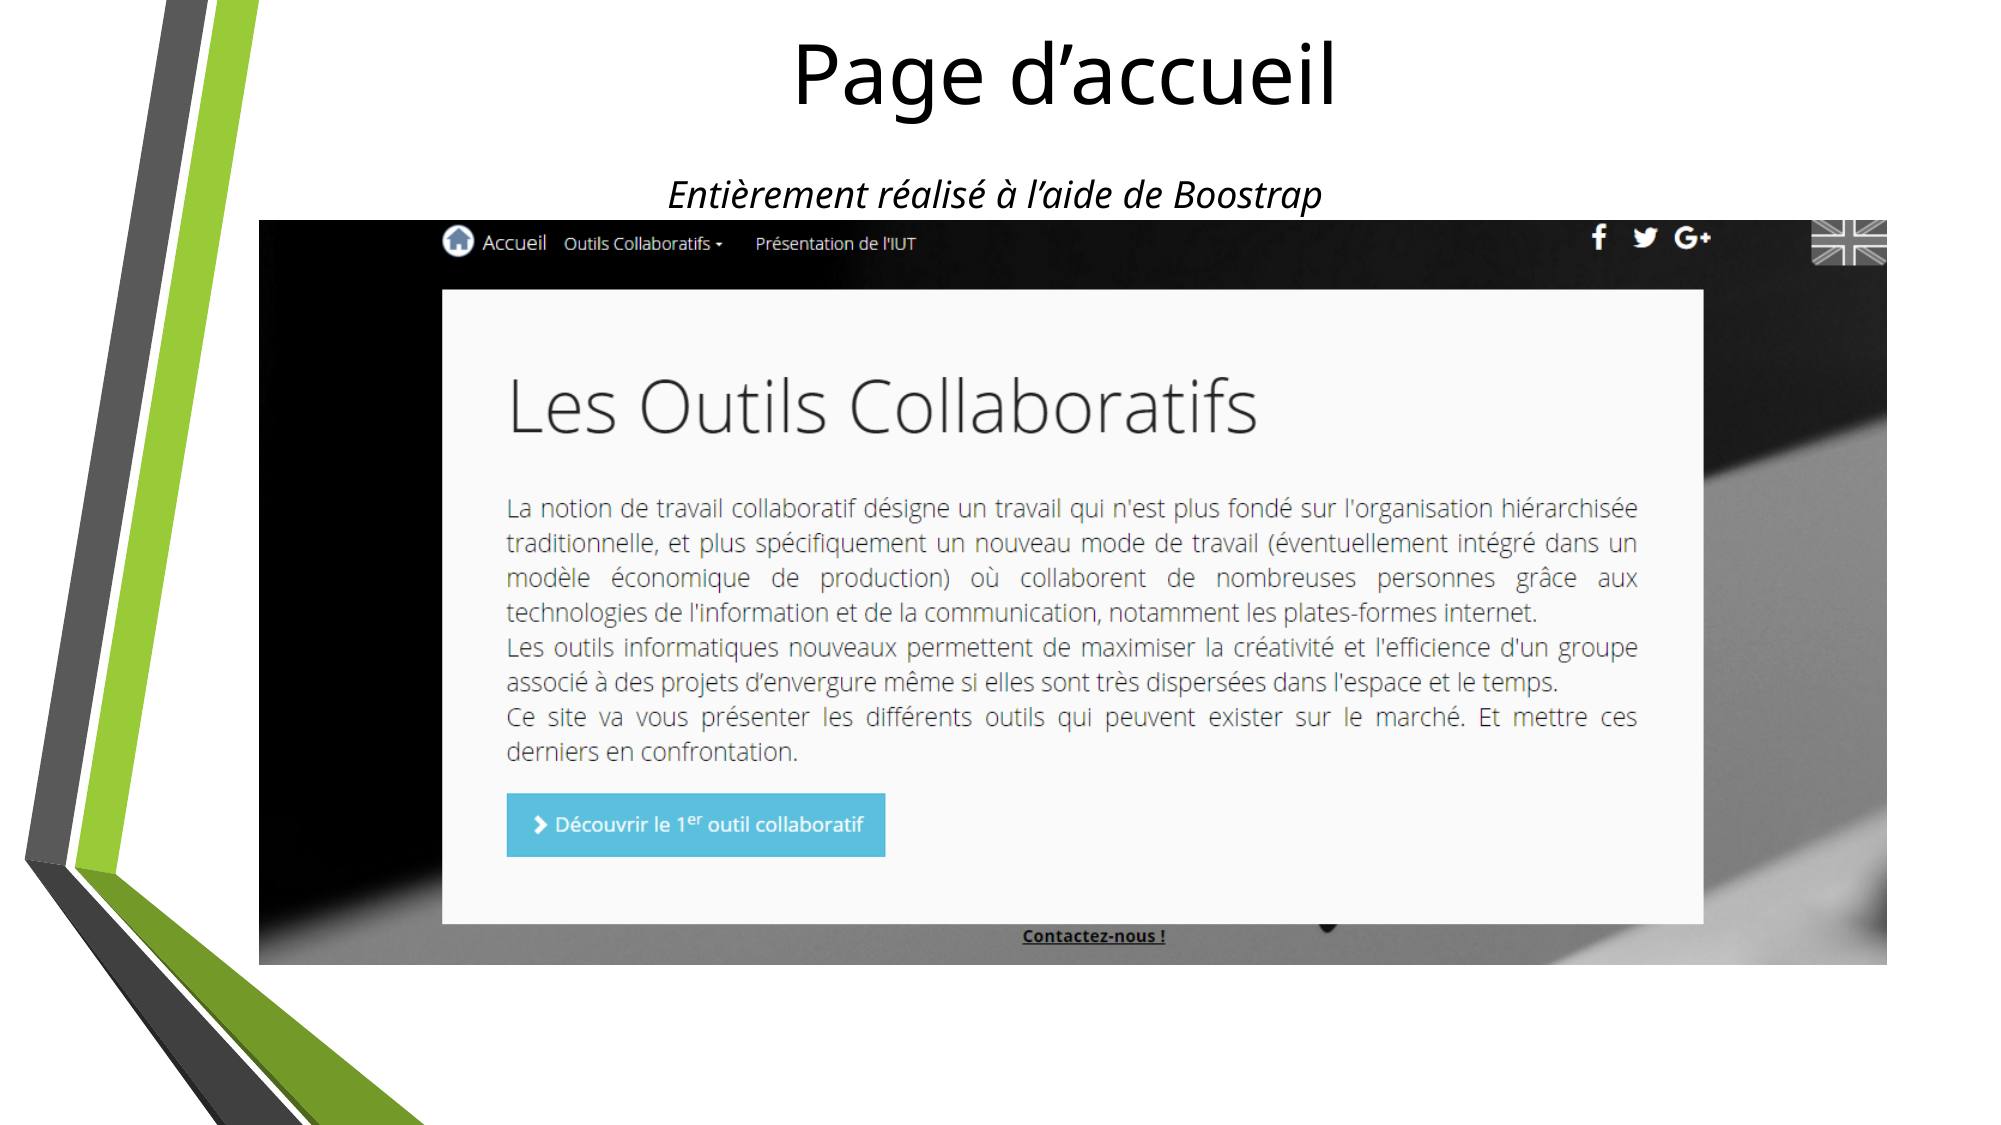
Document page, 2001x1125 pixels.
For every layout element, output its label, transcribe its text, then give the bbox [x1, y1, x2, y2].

title Page d’accueil [243, 13, 1887, 161]
text_box Entièrement réalisé à l’aide de Boostrap [652, 160, 1478, 220]
picture [259, 220, 1887, 965]
